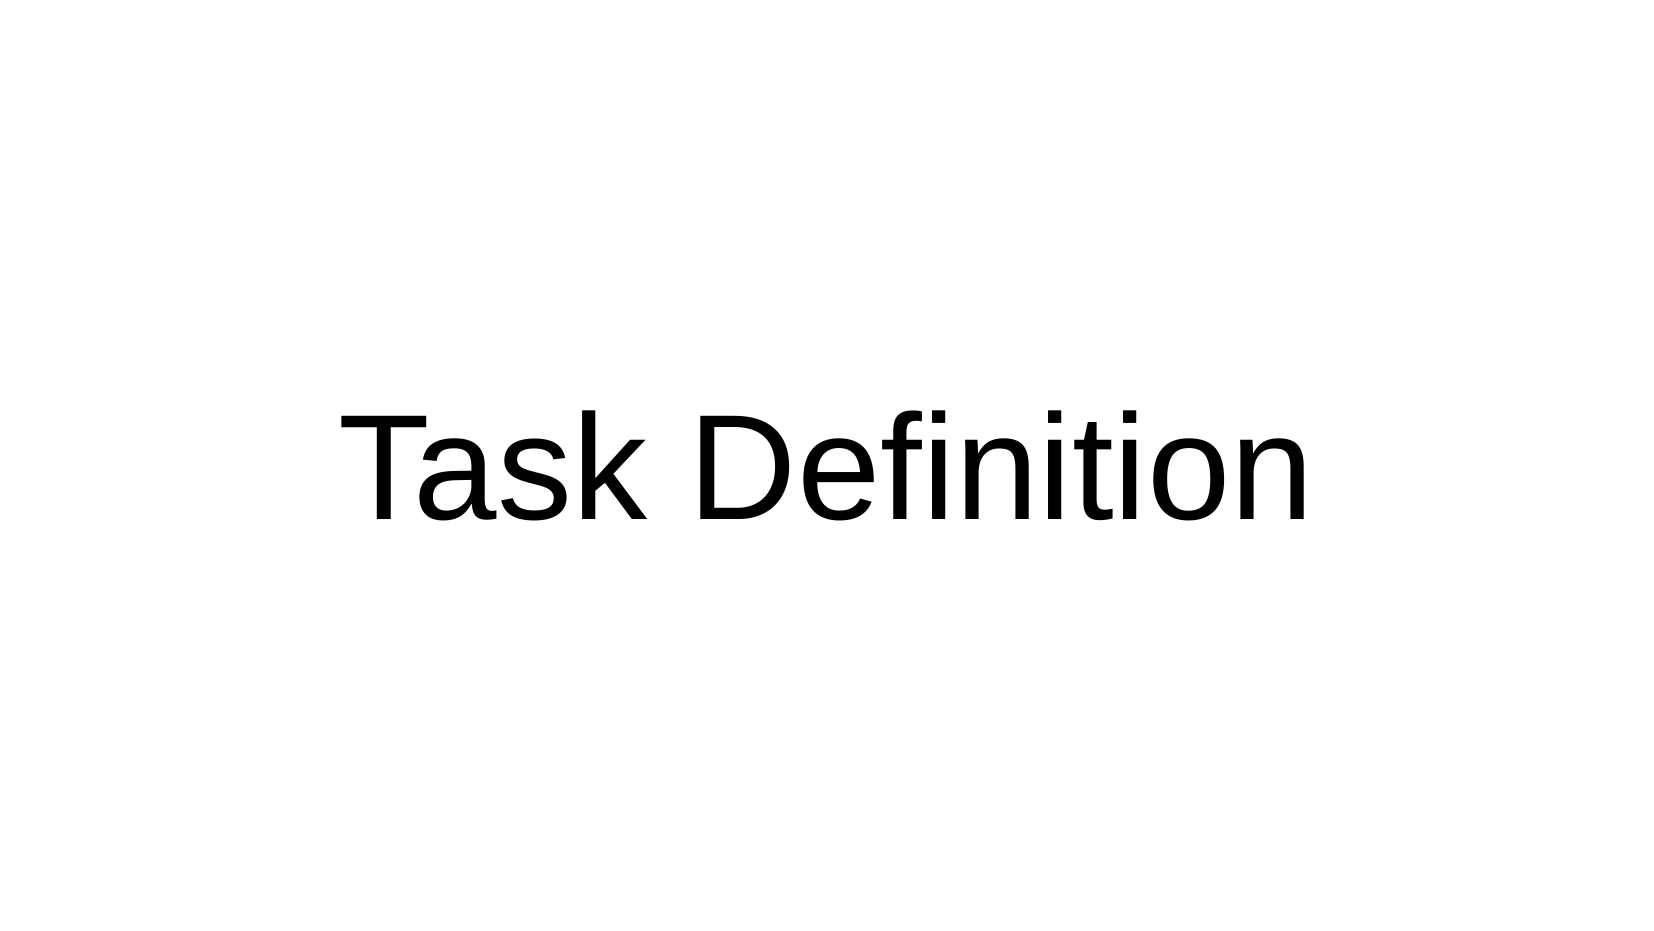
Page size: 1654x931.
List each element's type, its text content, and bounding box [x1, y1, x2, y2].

title Task Definition [82, 37, 1571, 898]
